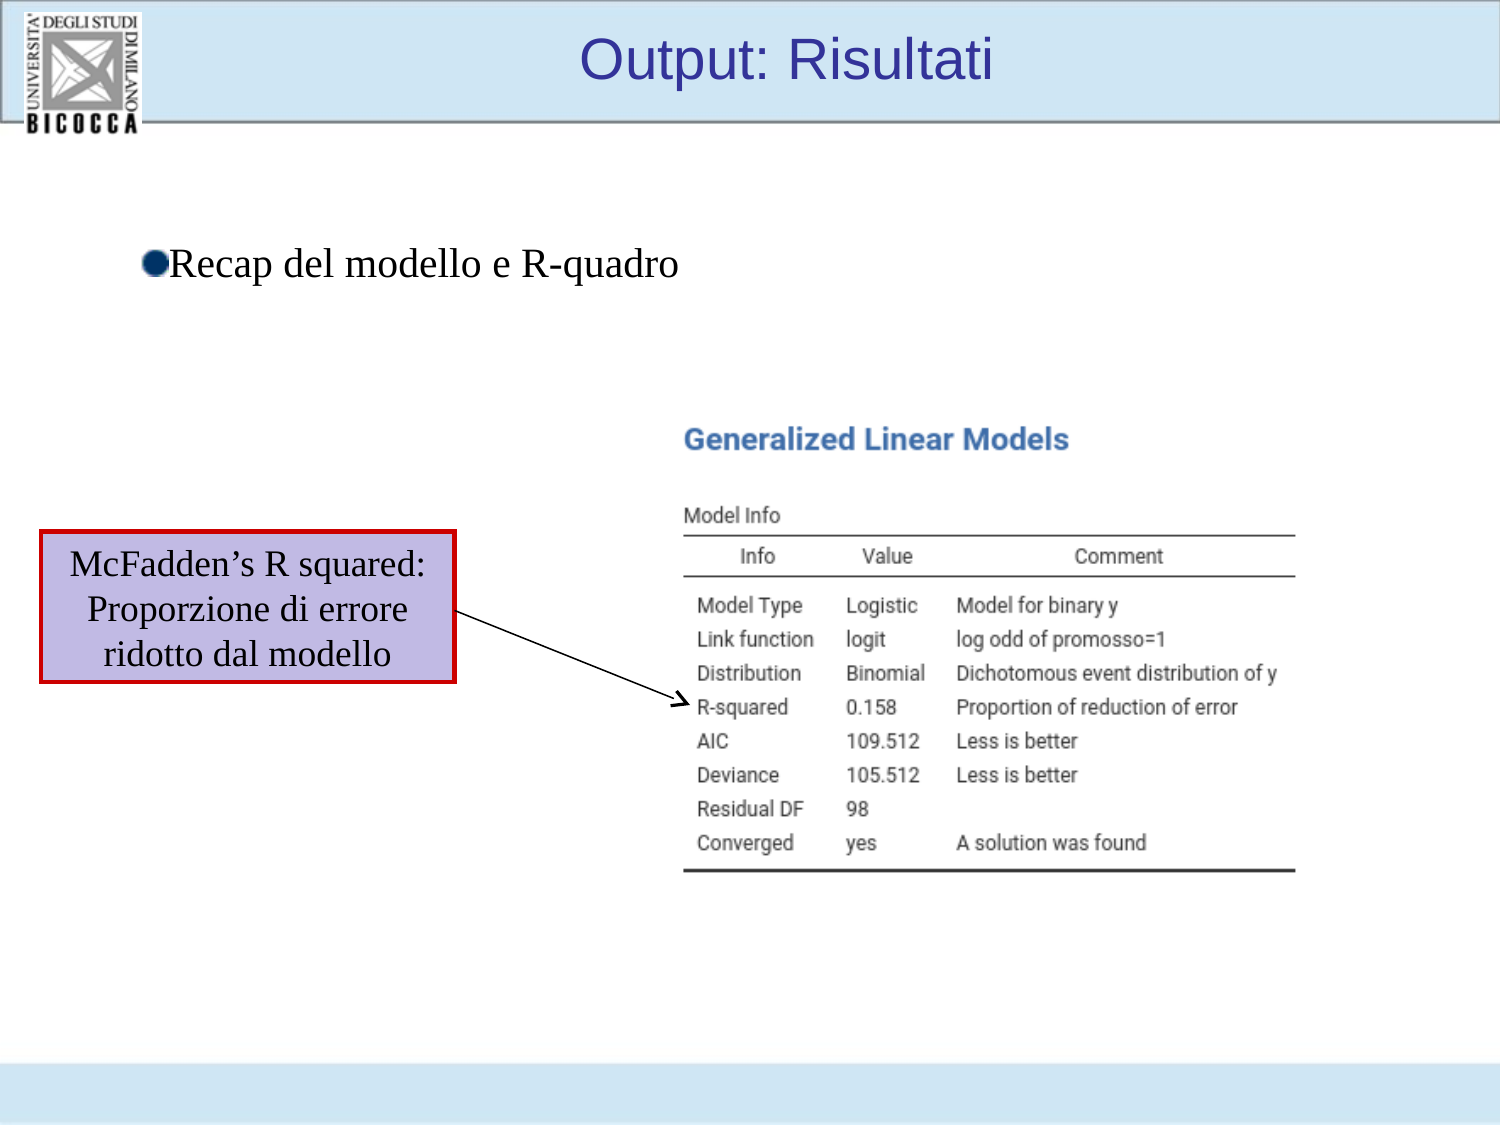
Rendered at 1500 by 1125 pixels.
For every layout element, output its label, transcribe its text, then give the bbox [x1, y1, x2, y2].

text_box Recap del modello e R-quadro [123, 198, 1368, 294]
title Output: Risultati [113, 0, 1463, 158]
text_box McFadden’s R squared: Proporzione di errore ridotto dal modello [41, 531, 455, 682]
picture [0, 0, 1500, 1125]
